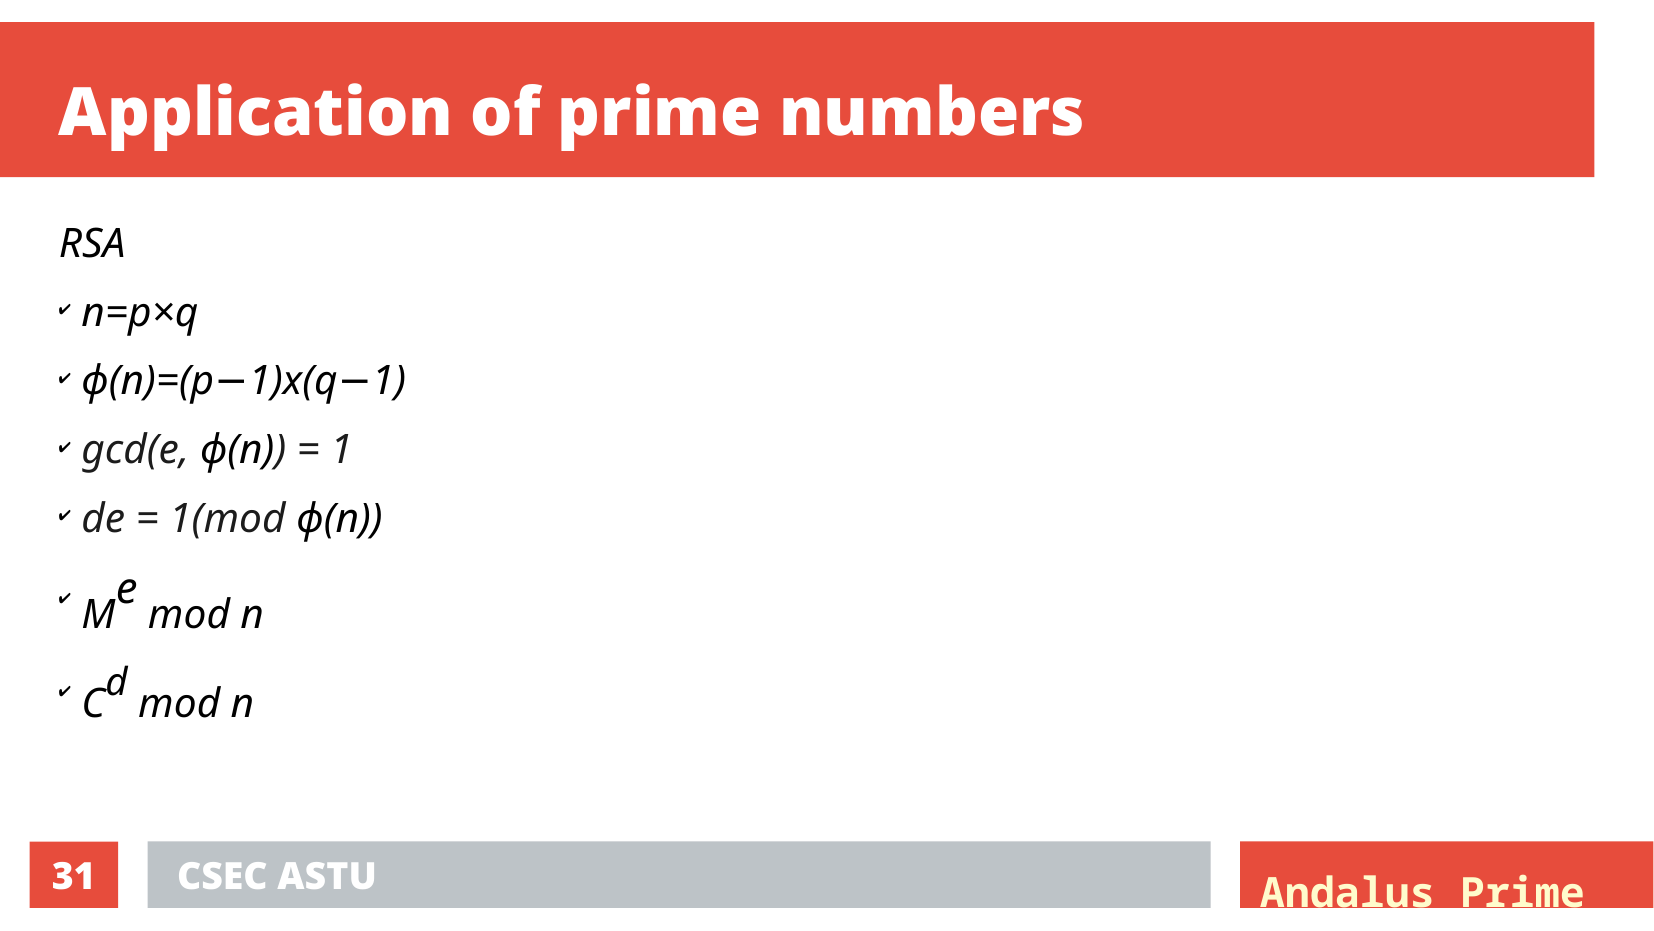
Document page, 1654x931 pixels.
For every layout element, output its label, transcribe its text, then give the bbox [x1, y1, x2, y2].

list RSA n=p×q ϕ(n)=(p−1)x(q−1) gcd(e, ϕ(n)) = 1 de = 1(mod ϕ(n)) Me mod n Cd mod n [59, 213, 1565, 820]
title Application of prime numbers [59, 44, 1595, 156]
text_box Andalus Prime [1245, 855, 1636, 912]
